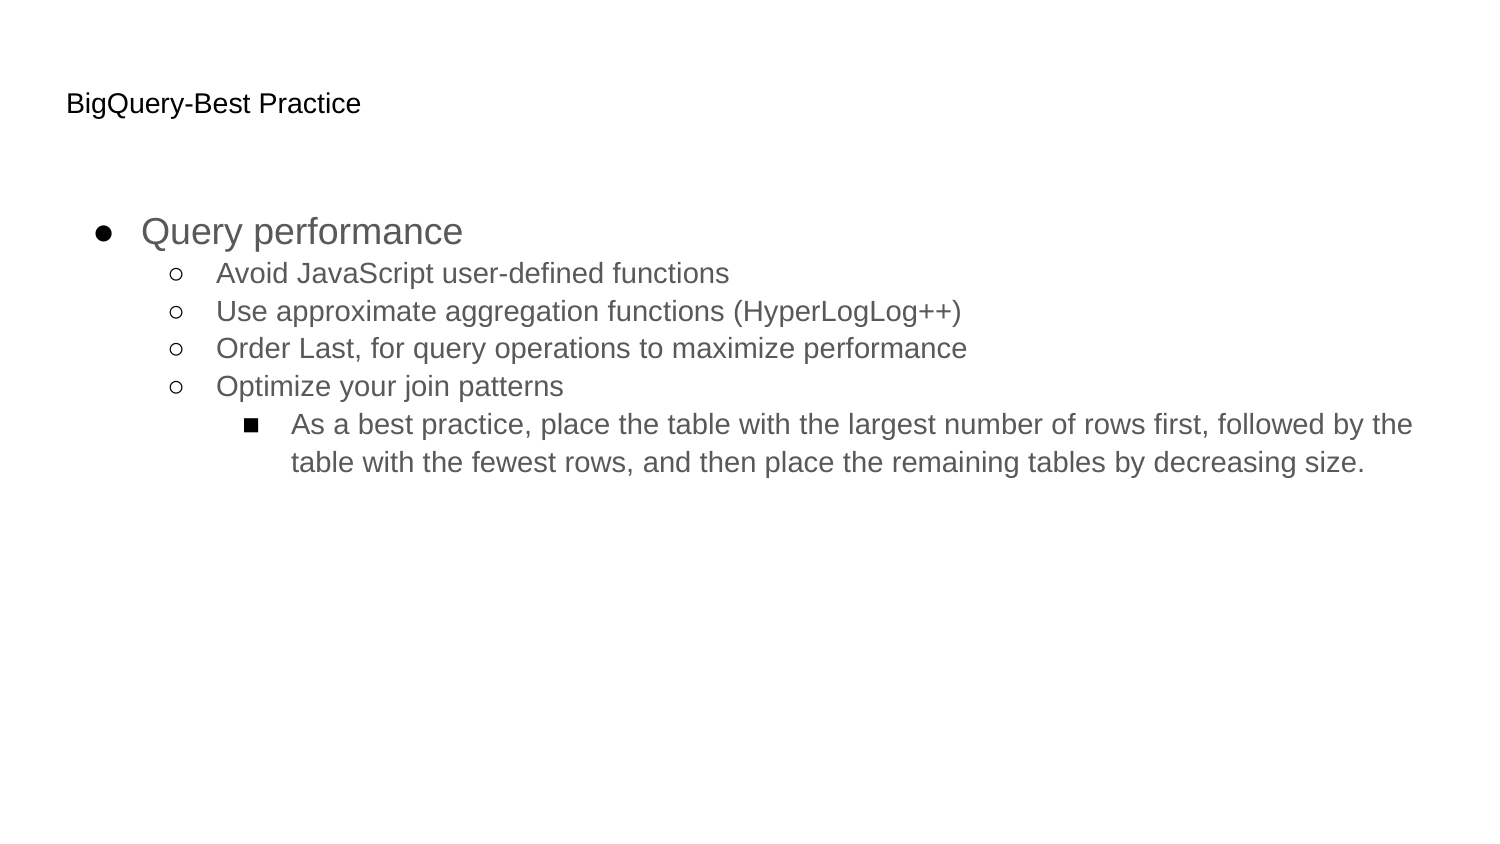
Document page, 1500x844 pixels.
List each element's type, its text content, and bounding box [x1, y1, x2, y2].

list Query performance Avoid JavaScript user-defined functions Use approximate aggregation functions (HyperLogLog++) Order Last, for query operations to maximize performance Optimize your join patterns As a best practice, place the table with the largest number of rows first, followed by the table with the fewest rows, and then place the remaining tables by decreasing size. [51, 189, 1449, 750]
title BigQuery-Best Practice [51, 72, 1449, 167]
